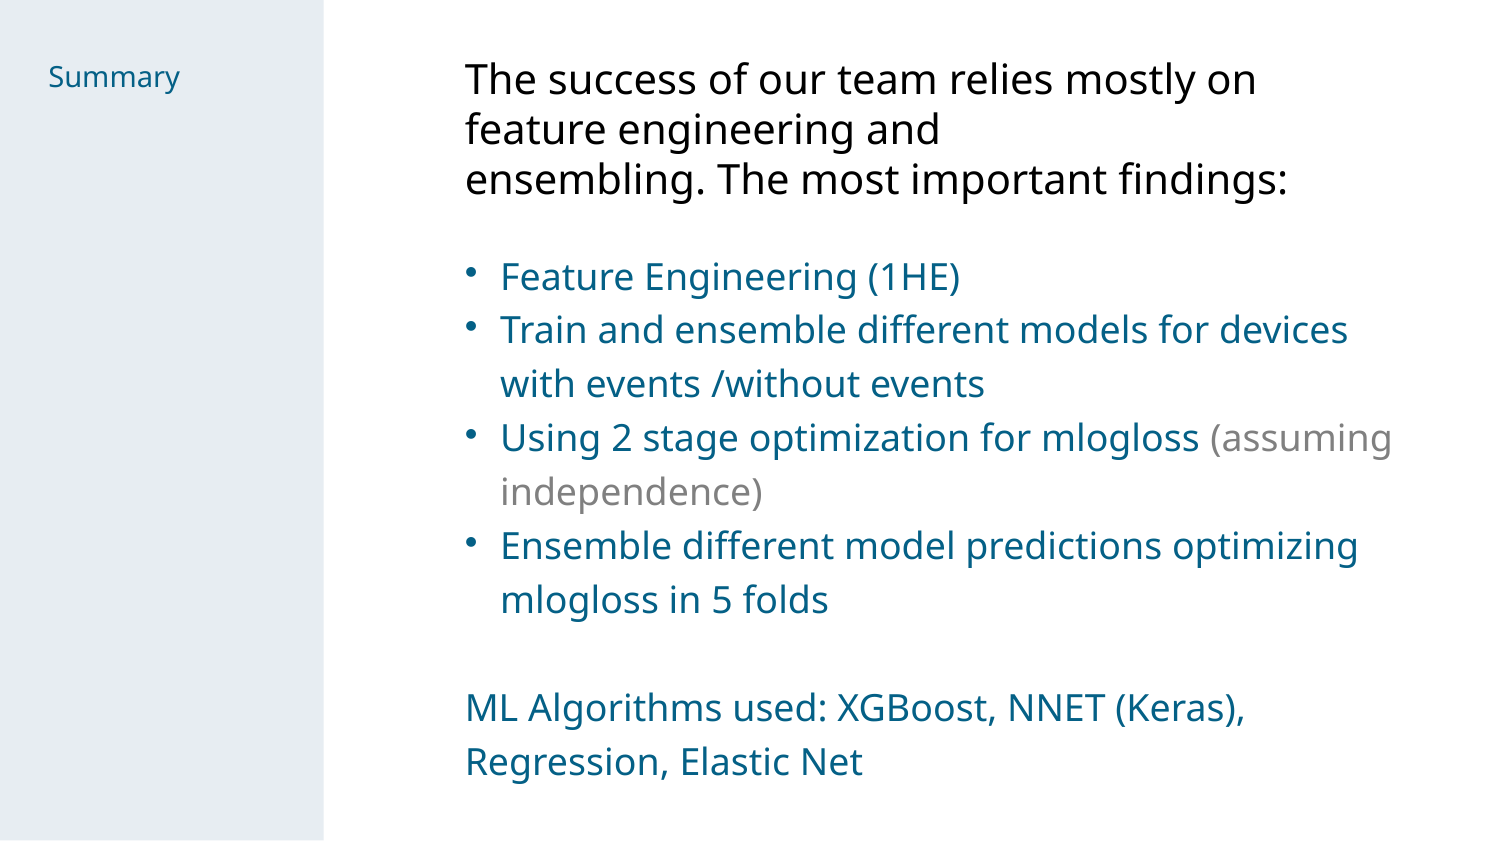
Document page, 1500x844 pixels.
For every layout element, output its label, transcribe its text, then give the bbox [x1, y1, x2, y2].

text_box The success of our team relies mostly on feature engineering and ensembling. The most important findings: Feature Engineering (1HE) Train and ensemble different models for devices with events /without events Using 2 stage optimization for mlogloss (assuming independence) Ensemble different model predictions optimizing mlogloss in 5 folds ML Algorithms used: XGBoost, NNET (Keras), Regression, Elastic Net [450, 45, 1413, 844]
text_box [0, 0, 324, 841]
text_box Summary [33, 50, 292, 101]
